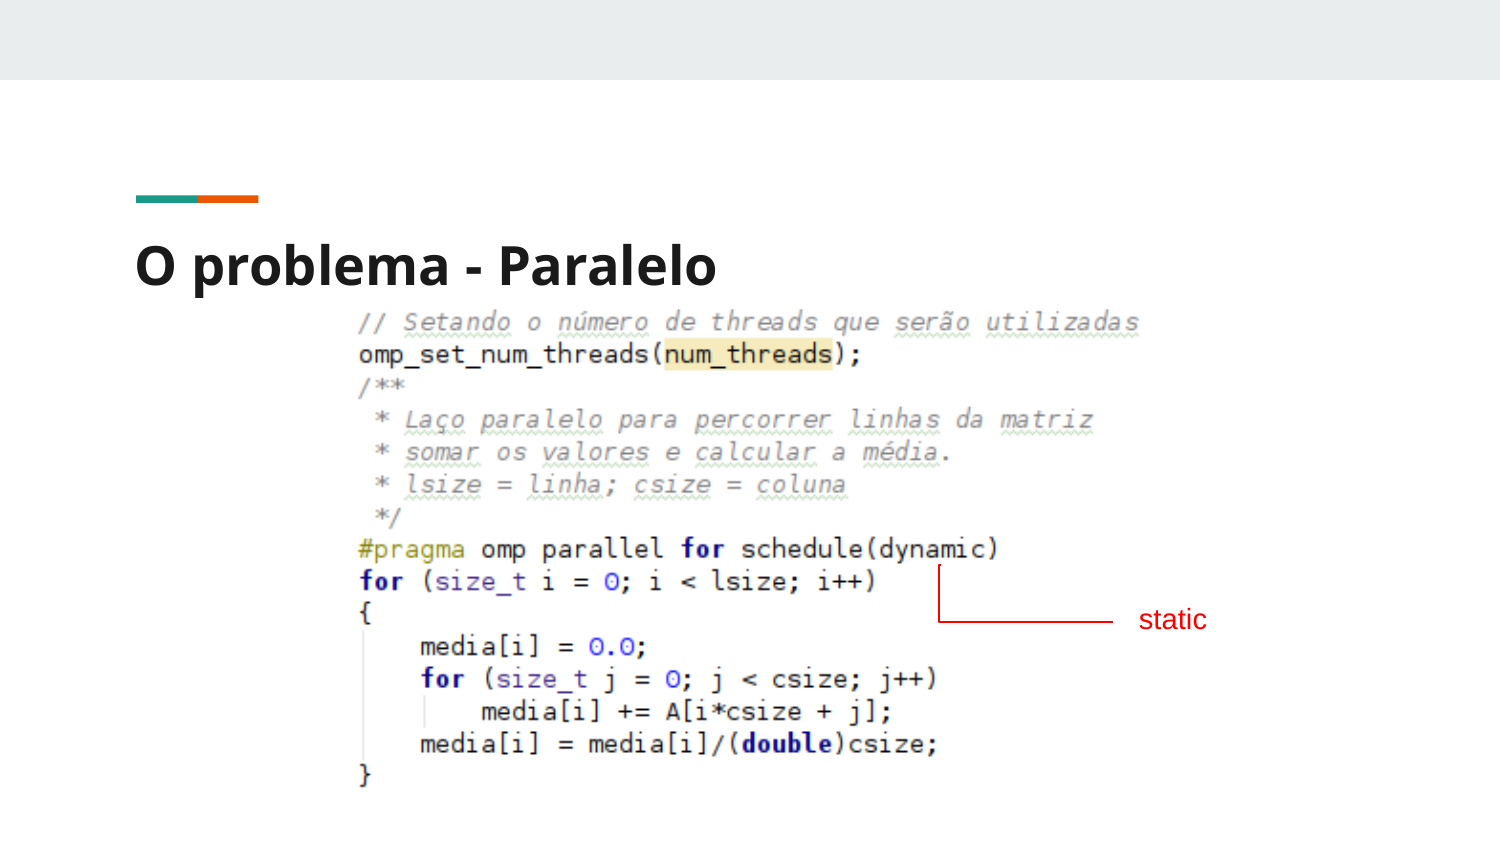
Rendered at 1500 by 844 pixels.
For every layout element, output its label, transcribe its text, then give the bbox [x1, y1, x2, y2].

text_box static [1123, 585, 1225, 624]
title O problema - Paralelo [119, 216, 1381, 305]
picture [355, 304, 1145, 795]
